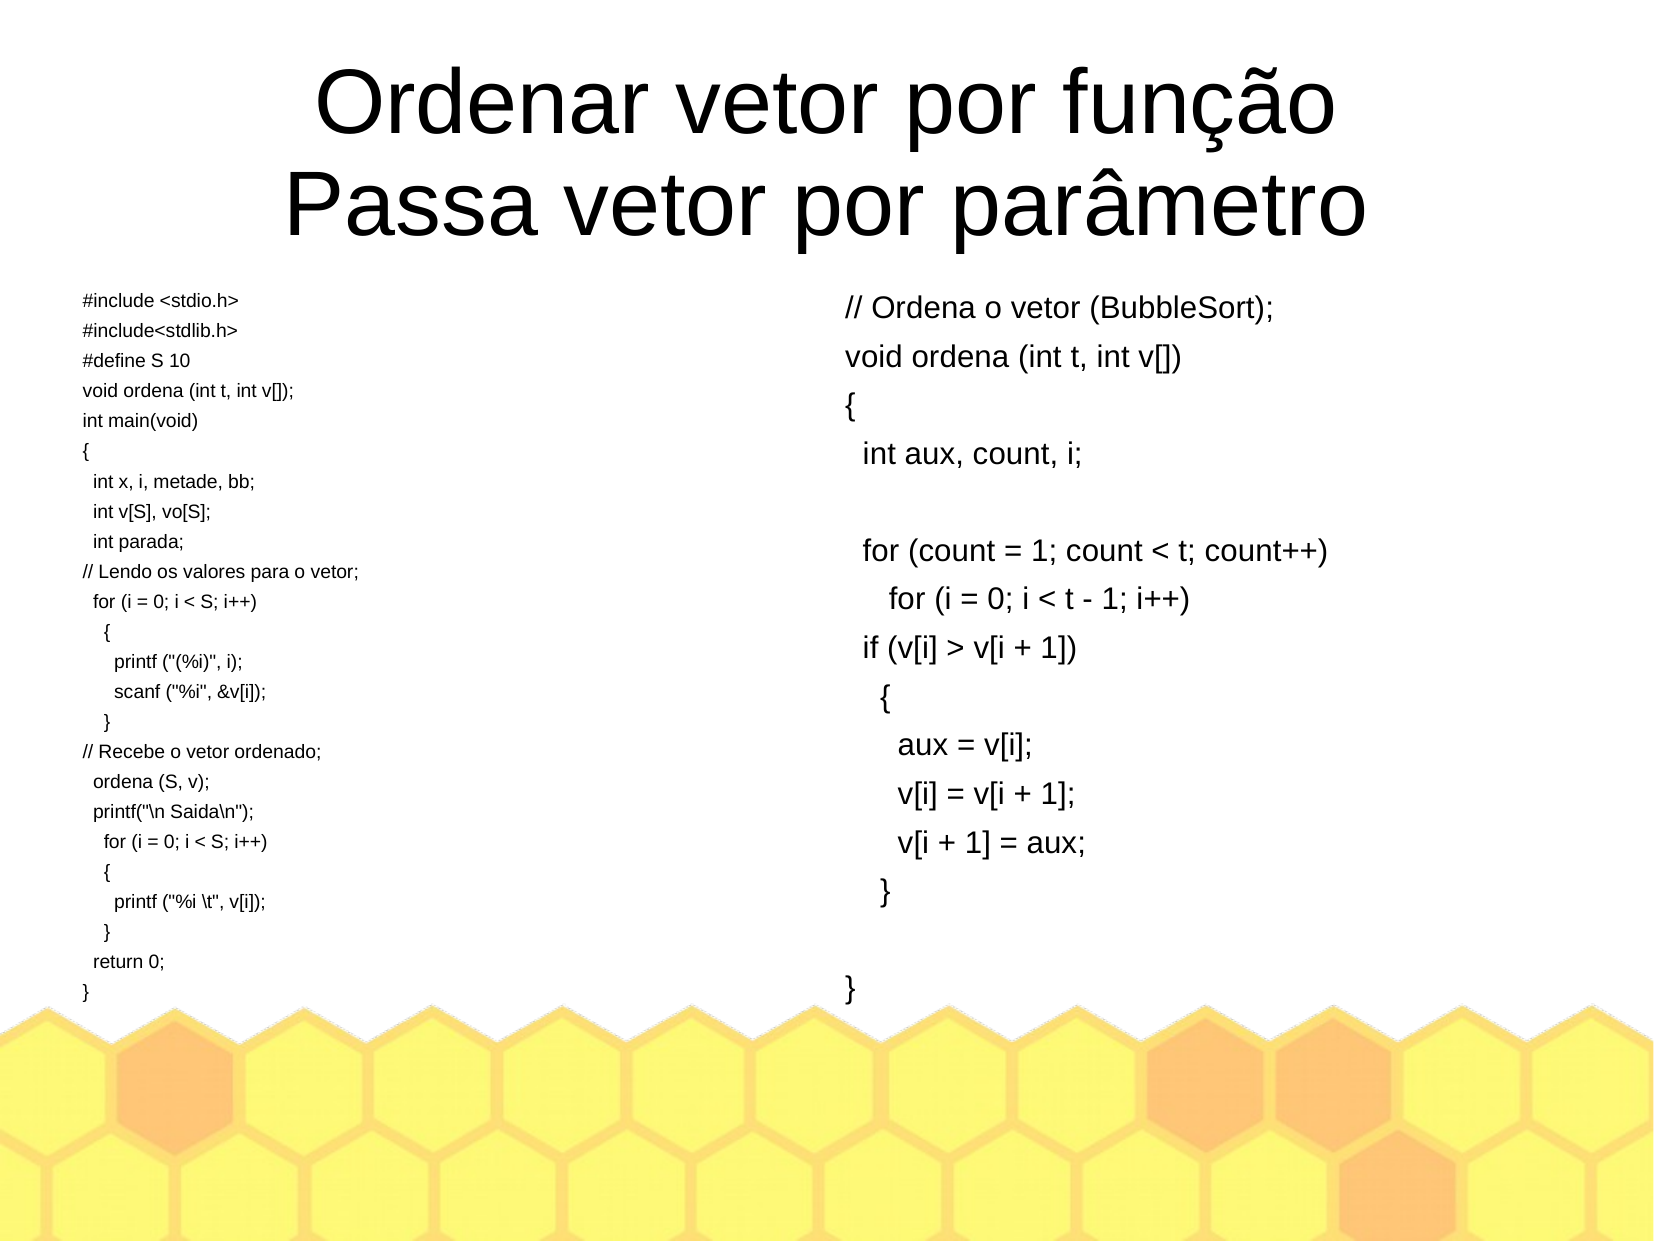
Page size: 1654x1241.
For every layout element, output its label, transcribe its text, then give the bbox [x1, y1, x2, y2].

list // Ordena o vetor (BubbleSort); void ordena (int t, int v[]) { int aux, count, i; for (count = 1; count < t; count++) for (i = 0; i < t - 1; i++) if (v[i] > v[i + 1]) { aux = v[i]; v[i] = v[i + 1]; v[i + 1] = aux; } } [845, 290, 1572, 1010]
picture [0, 1001, 1654, 1241]
list #include <stdio.h> #include<stdlib.h> #define S 10 void ordena (int t, int v[]); int main(void) { int x, i, metade, bb; int v[S], vo[S]; int parada; // Lendo os valores para o vetor; for (i = 0; i < S; i++) { printf ("(%i)", i); scanf ("%i", &v[i]); } // Recebe o vetor ordenado; ordena (S, v); printf("\n Saida\n"); for (i = 0; i < S; i++) { printf ("%i \t", v[i]); } return 0; } [82, 290, 809, 1010]
title Ordenar vetor por função Passa vetor por parâmetro [82, 49, 1571, 257]
